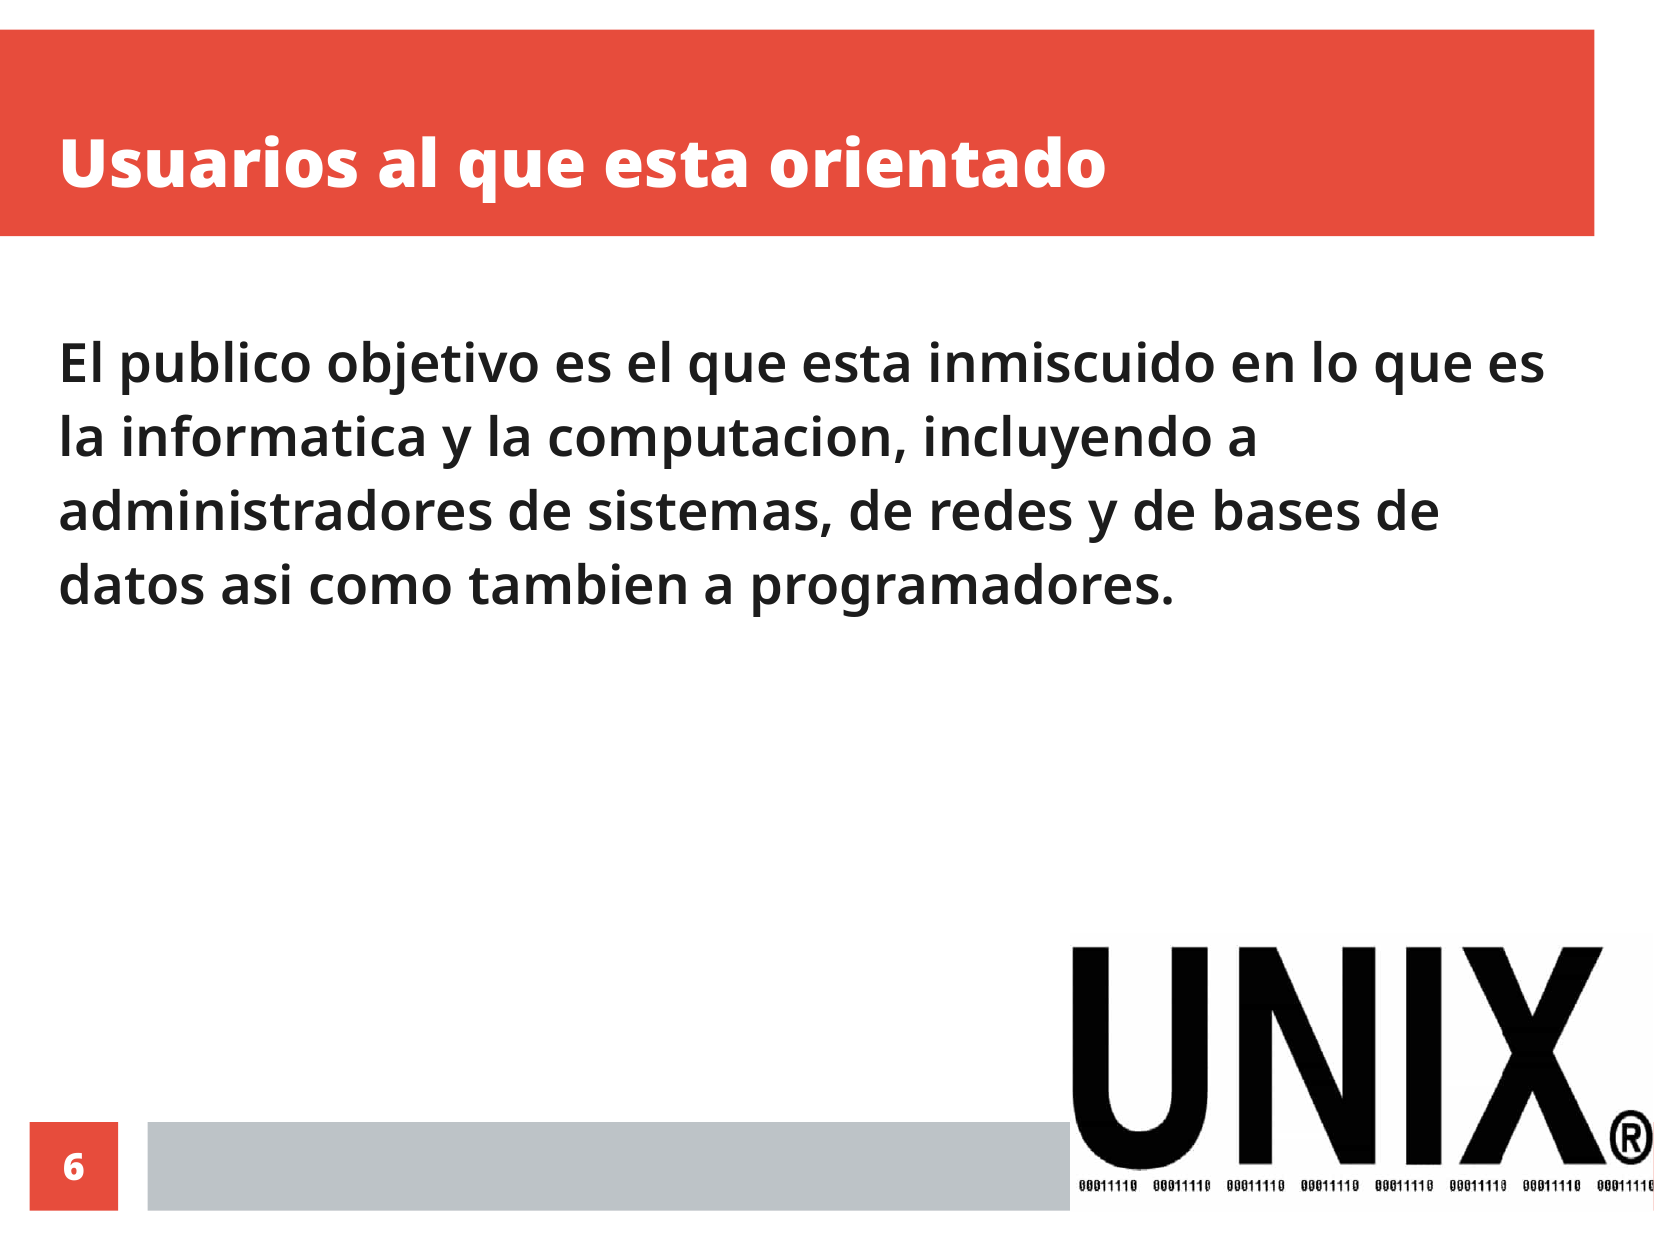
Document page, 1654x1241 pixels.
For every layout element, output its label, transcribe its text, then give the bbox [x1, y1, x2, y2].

list El publico objetivo es el que esta inmiscuido en lo que es la informatica y la computacion, incluyendo a administradores de sistemas, de redes y de bases de datos asi como tambien a programadores. [59, 324, 1565, 1093]
picture [1070, 933, 1654, 1212]
title Usuarios al que esta orientado [59, 59, 1595, 207]
